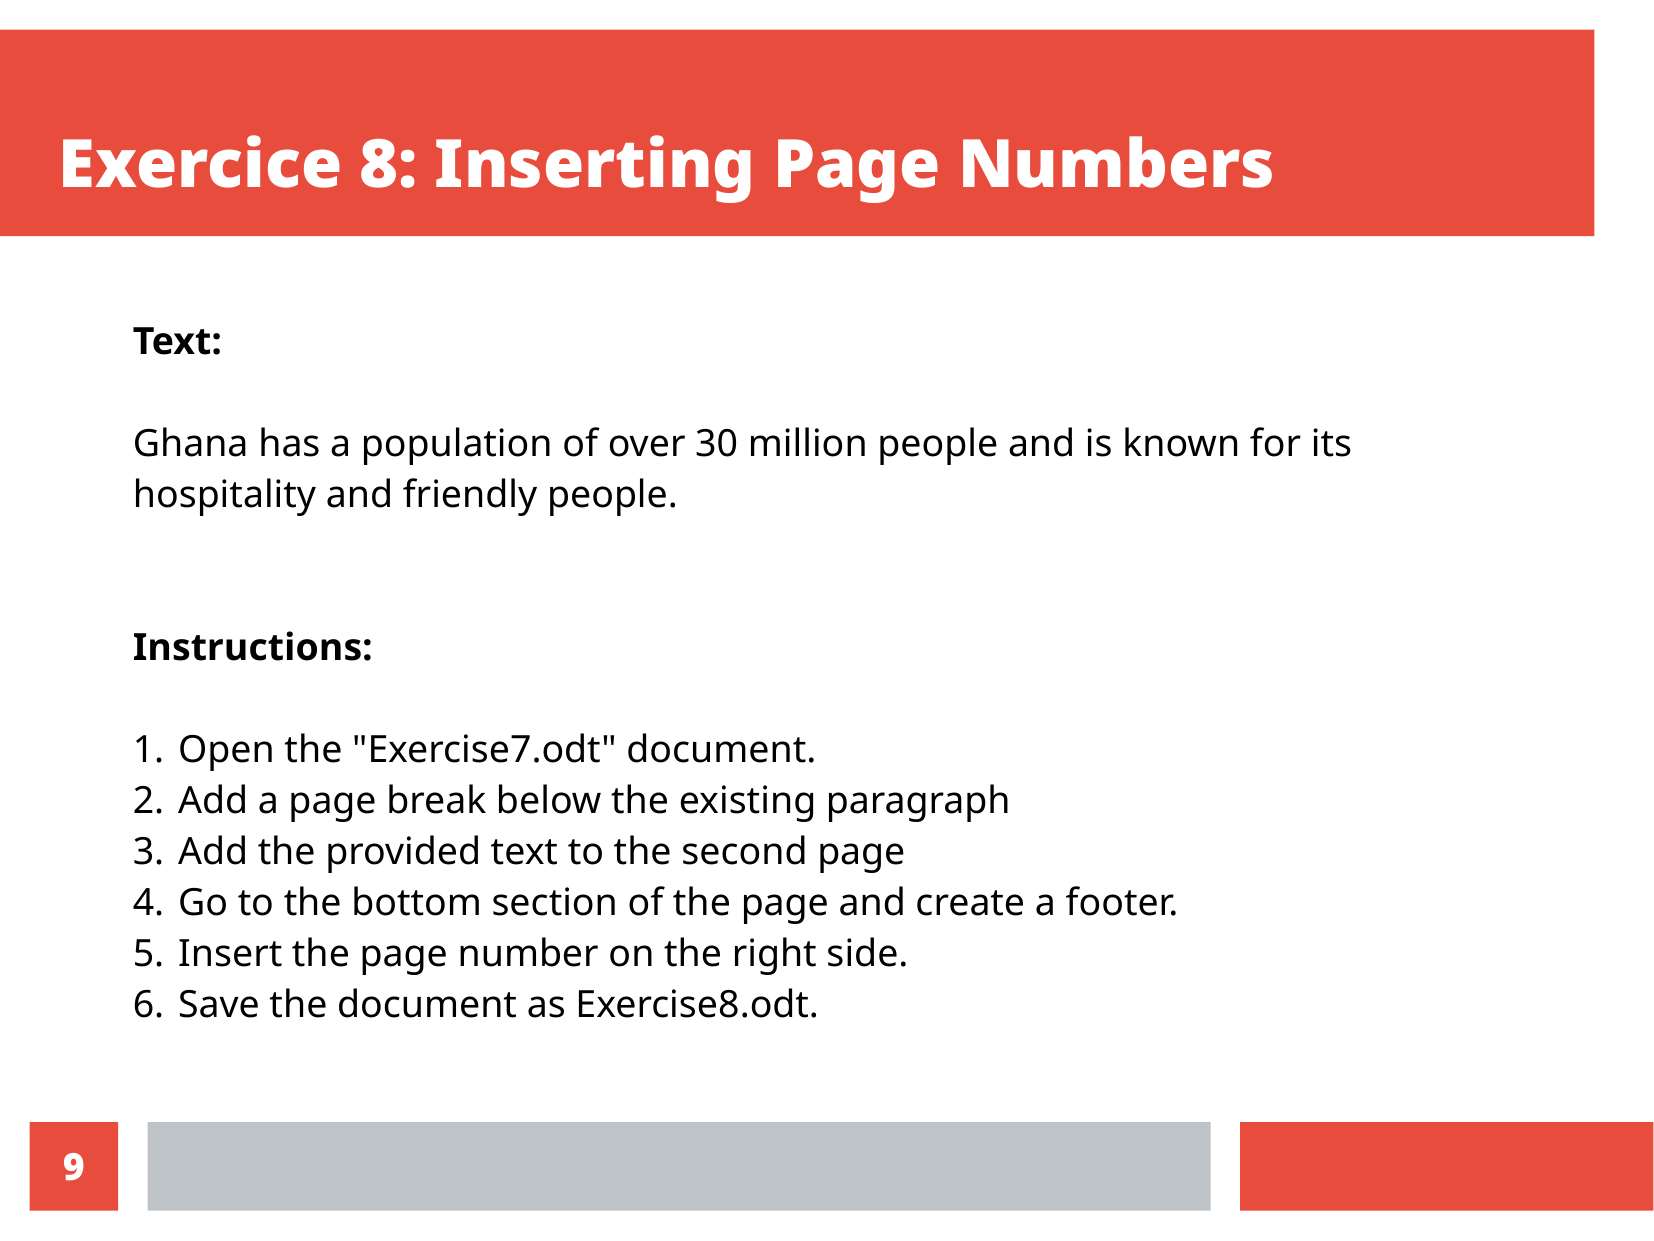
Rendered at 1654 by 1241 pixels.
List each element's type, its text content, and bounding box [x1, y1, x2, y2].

text_box Text: Ghana has a population of over 30 million people and is known for its hospitality and friendly people. Instructions: Open the "Exercise7.odt" document. Add a page break below the existing paragraph Add the provided text to the second page Go to the bottom section of the page and create a footer. Insert the page number on the right side. Save the document as Exercise8.odt. [118, 307, 1536, 932]
title Exercice 8: Inserting Page Numbers [59, 59, 1595, 207]
